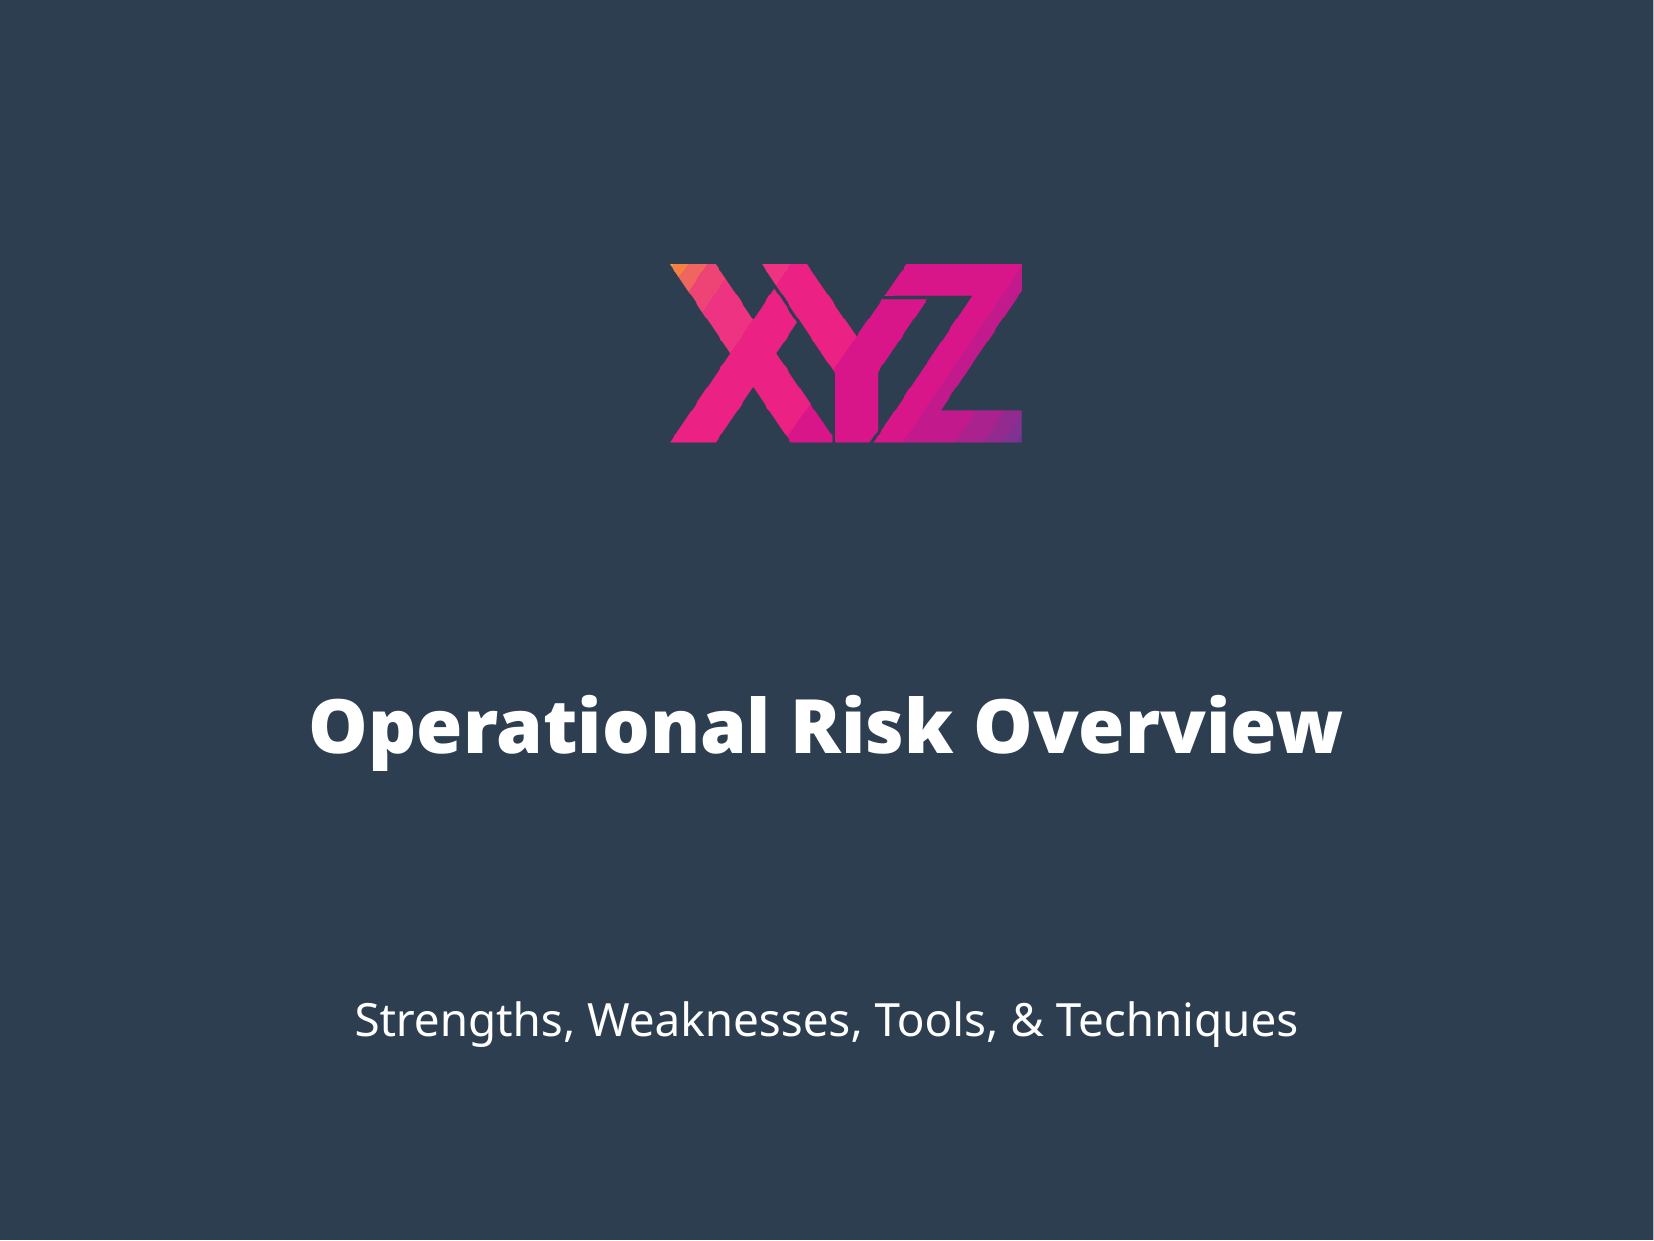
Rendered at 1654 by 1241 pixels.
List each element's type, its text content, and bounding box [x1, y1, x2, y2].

picture [582, 179, 1111, 527]
title Operational Risk Overview [59, 620, 1595, 778]
subtitle Strengths, Weaknesses, Tools, & Techniques [59, 856, 1595, 1182]
